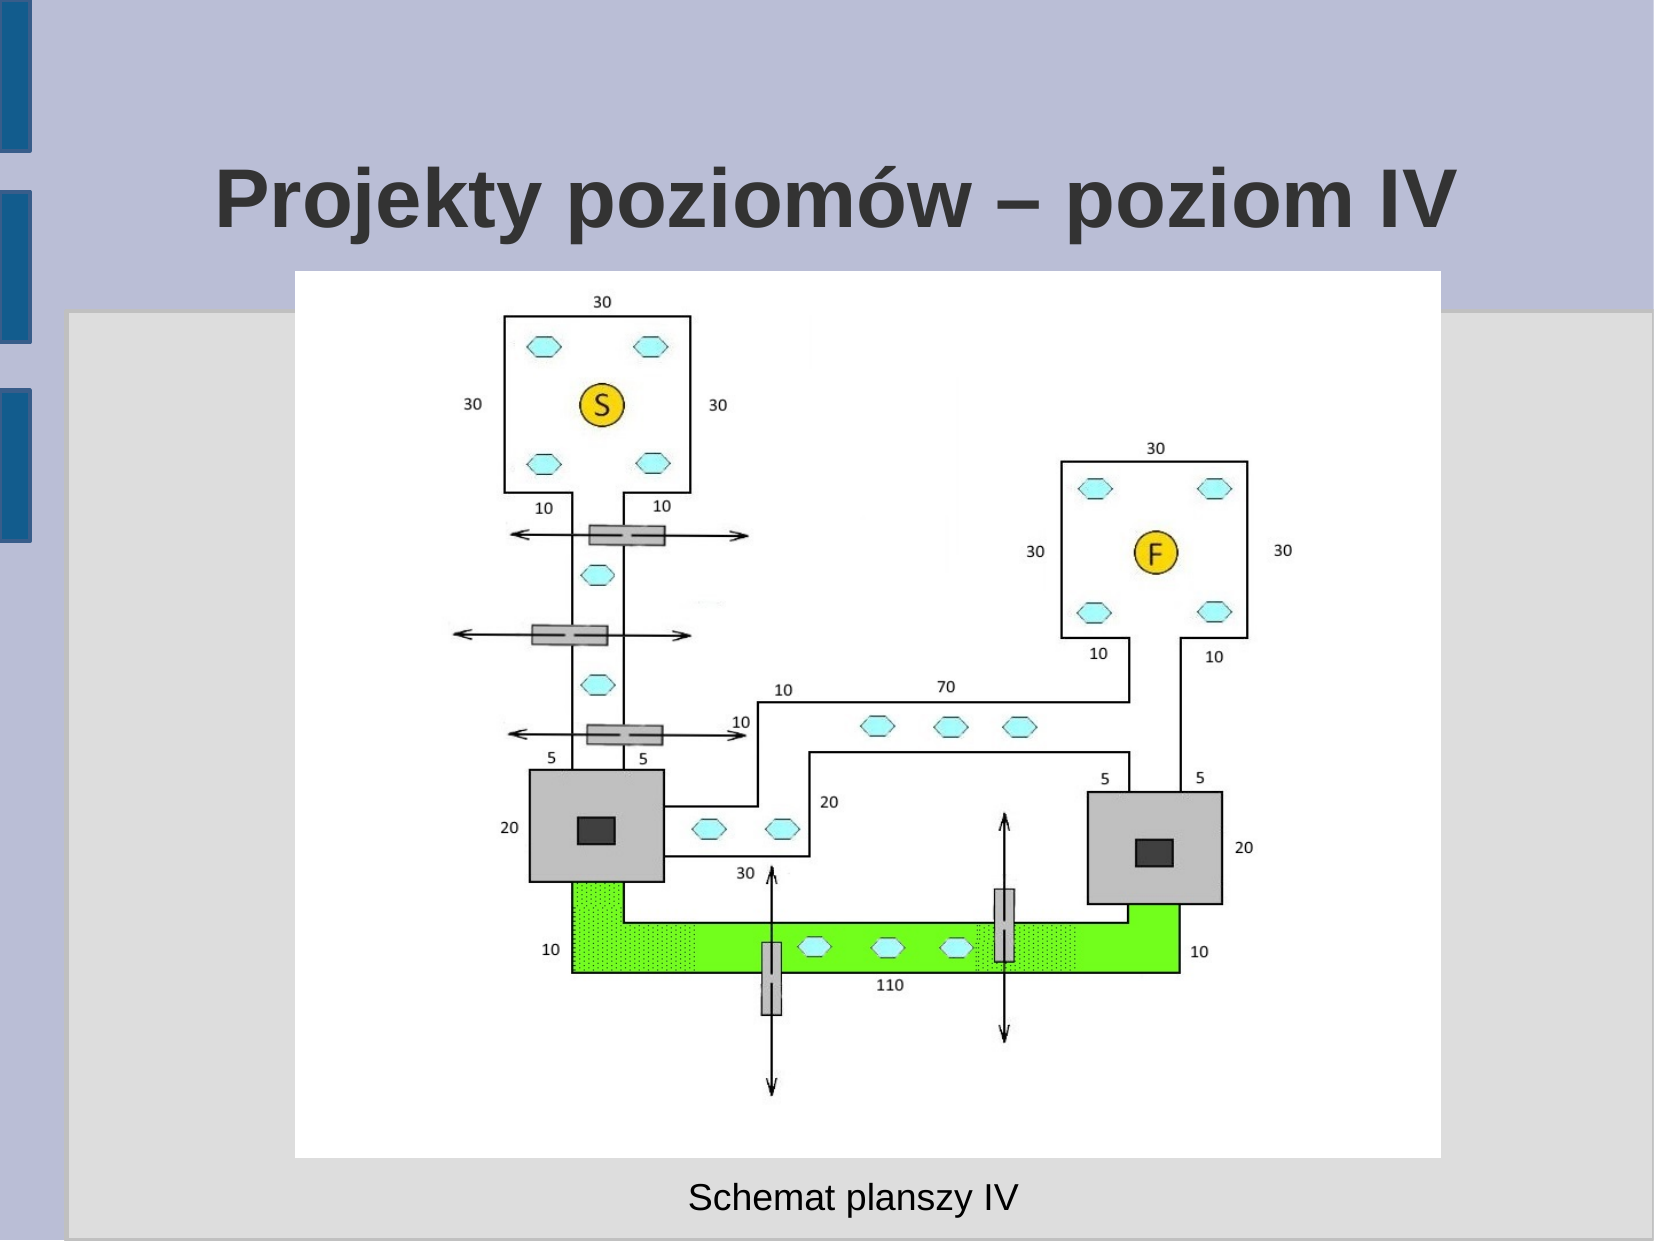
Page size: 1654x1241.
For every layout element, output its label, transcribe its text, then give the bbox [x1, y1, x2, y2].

title Projekty poziomów – poziom IV [121, 91, 1534, 299]
text_box Schemat planszy IV [673, 1169, 1052, 1227]
picture [295, 271, 1441, 1158]
